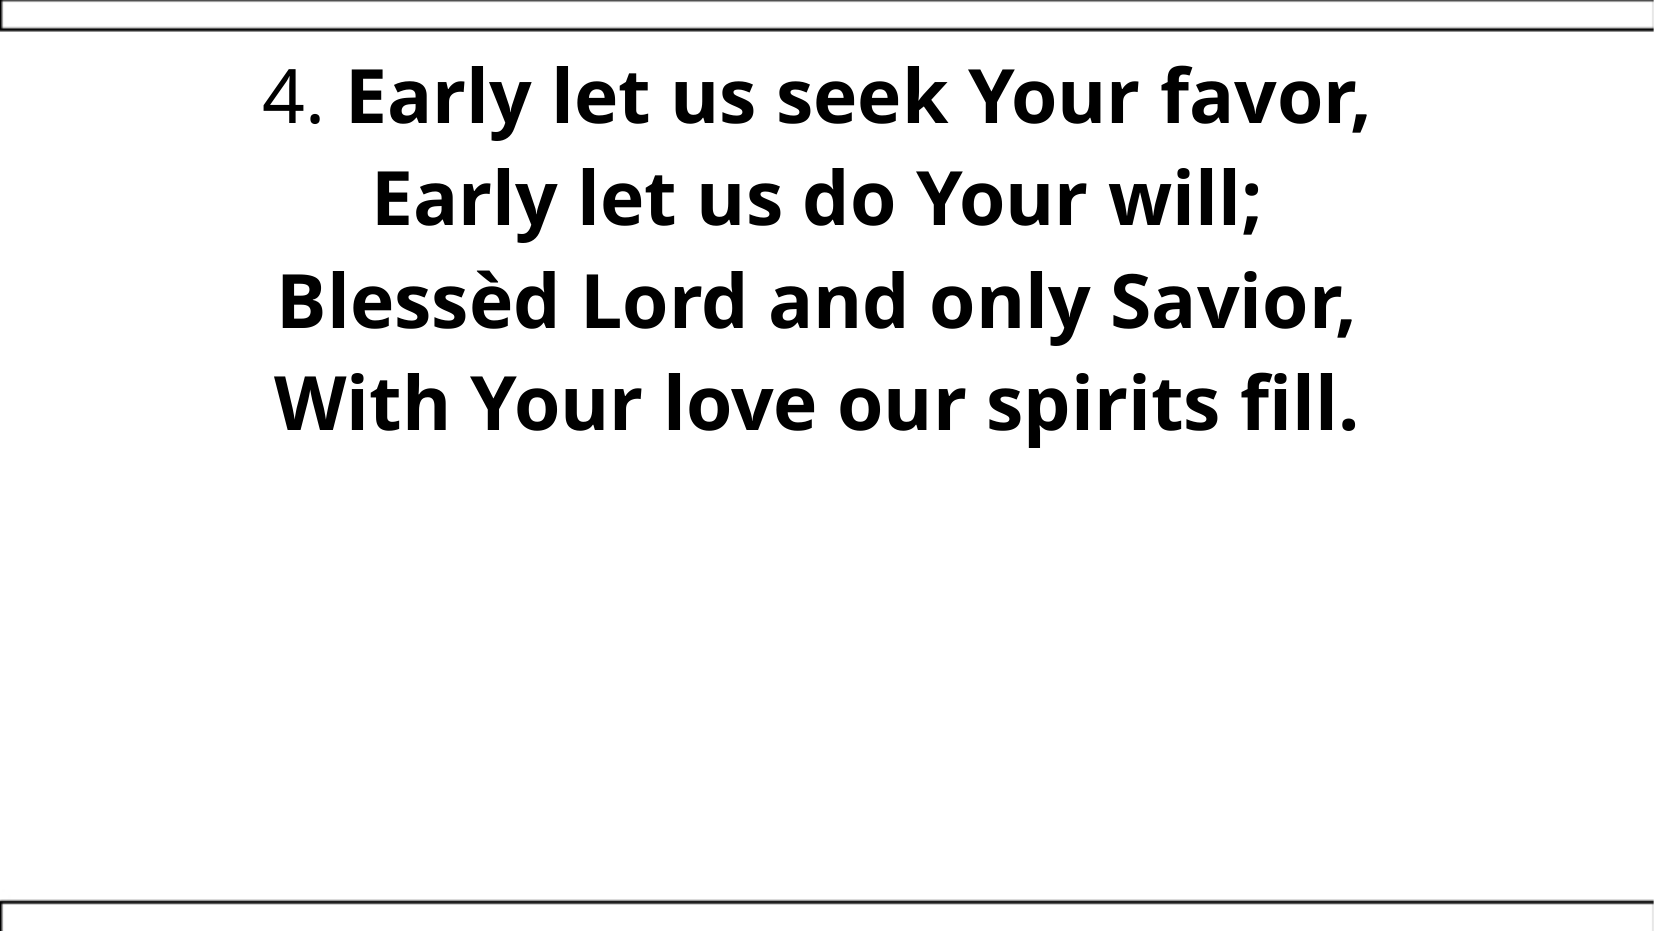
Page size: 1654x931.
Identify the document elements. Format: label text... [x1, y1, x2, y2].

picture [0, 0, 1654, 931]
text_box 4. Early let us seek Your favor, Early let us do Your will; Blessèd Lord and only Savior, With Your love our spirits fill. [90, 35, 1546, 451]
